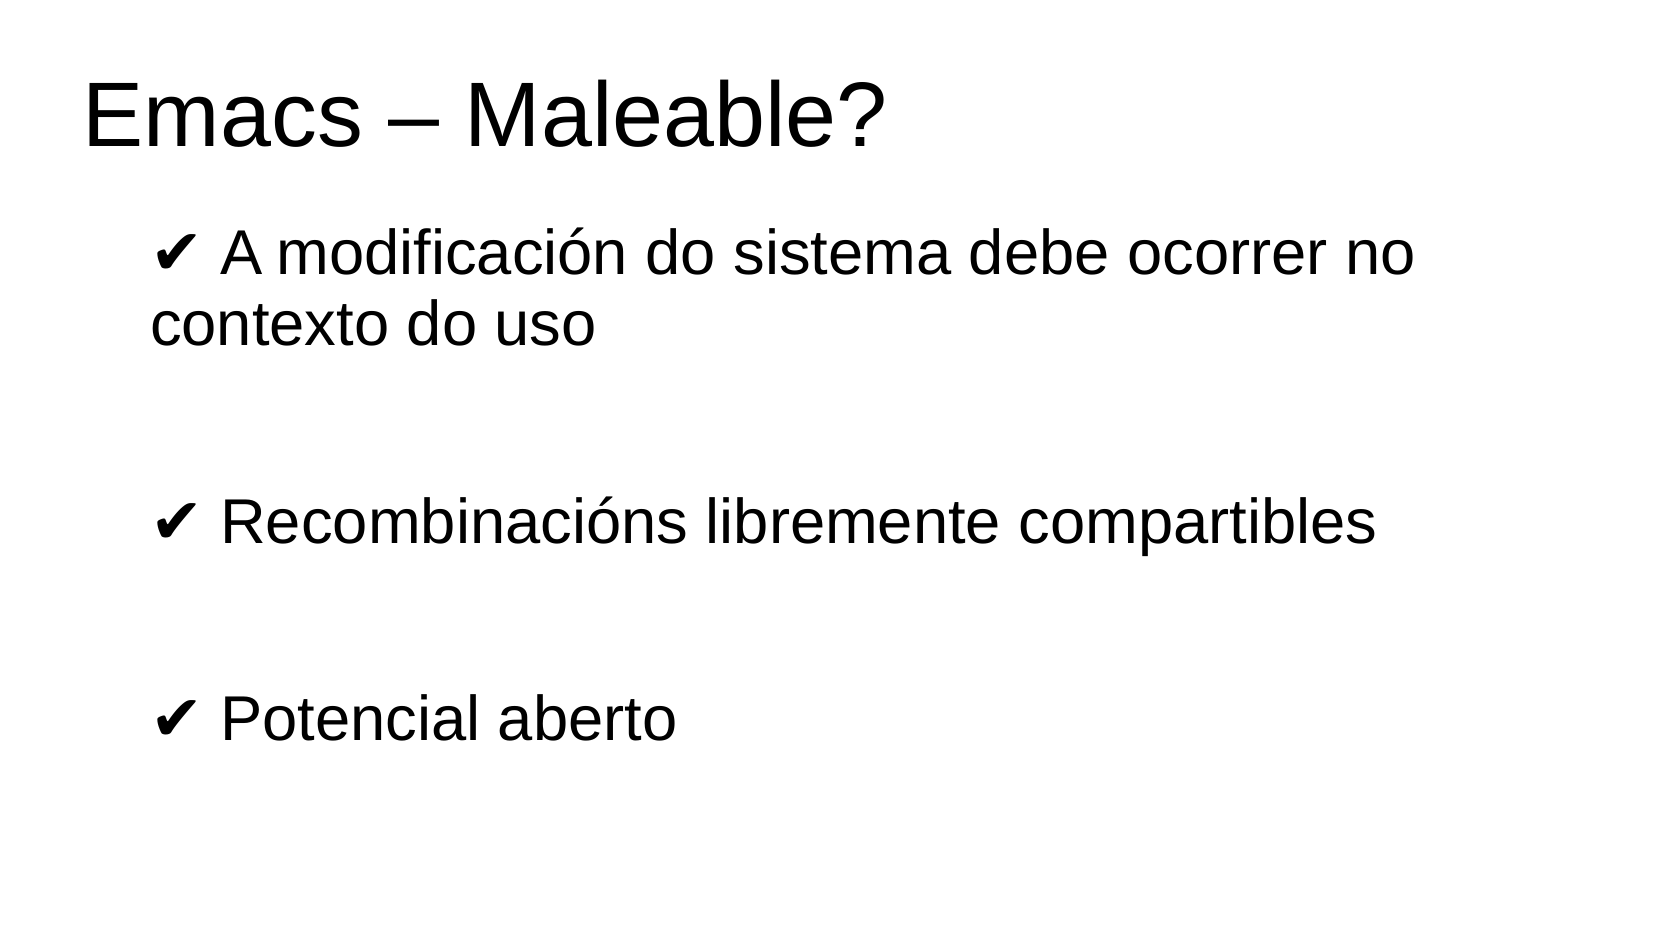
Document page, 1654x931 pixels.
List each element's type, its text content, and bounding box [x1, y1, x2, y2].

list ✔ A modificación do sistema debe ocorrer no contexto do uso ✔ Recombinacións libremente compartibles ✔ Potencial aberto [82, 217, 1571, 758]
title Emacs – Maleable? [82, 37, 1571, 193]
